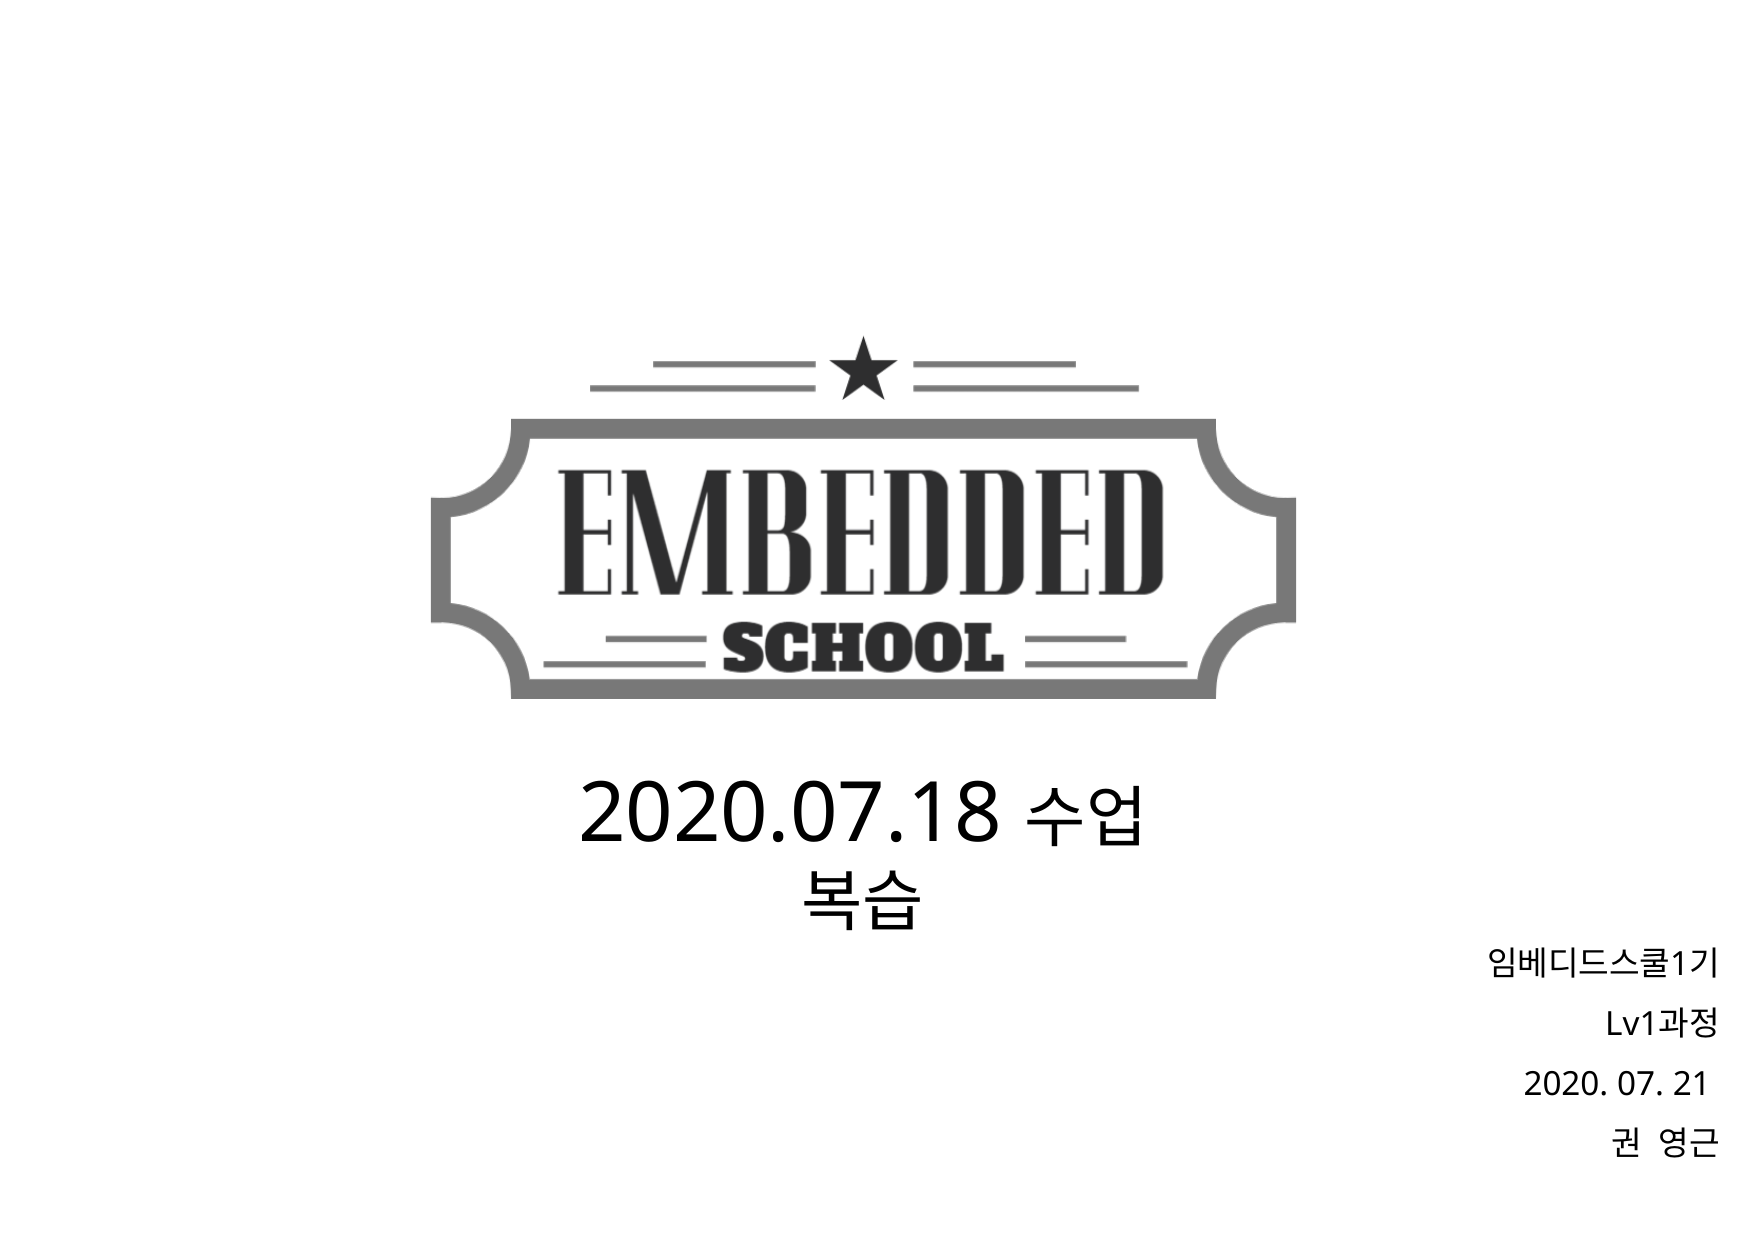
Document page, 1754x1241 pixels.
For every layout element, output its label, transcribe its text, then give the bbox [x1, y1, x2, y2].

text_box 2020.07.18 수업 복습 [557, 751, 1169, 947]
text_box 임베디드스쿨1기 Lv1과정 2020. 07. 21 권 영근 [1314, 916, 1734, 1168]
picture [294, 295, 1432, 752]
